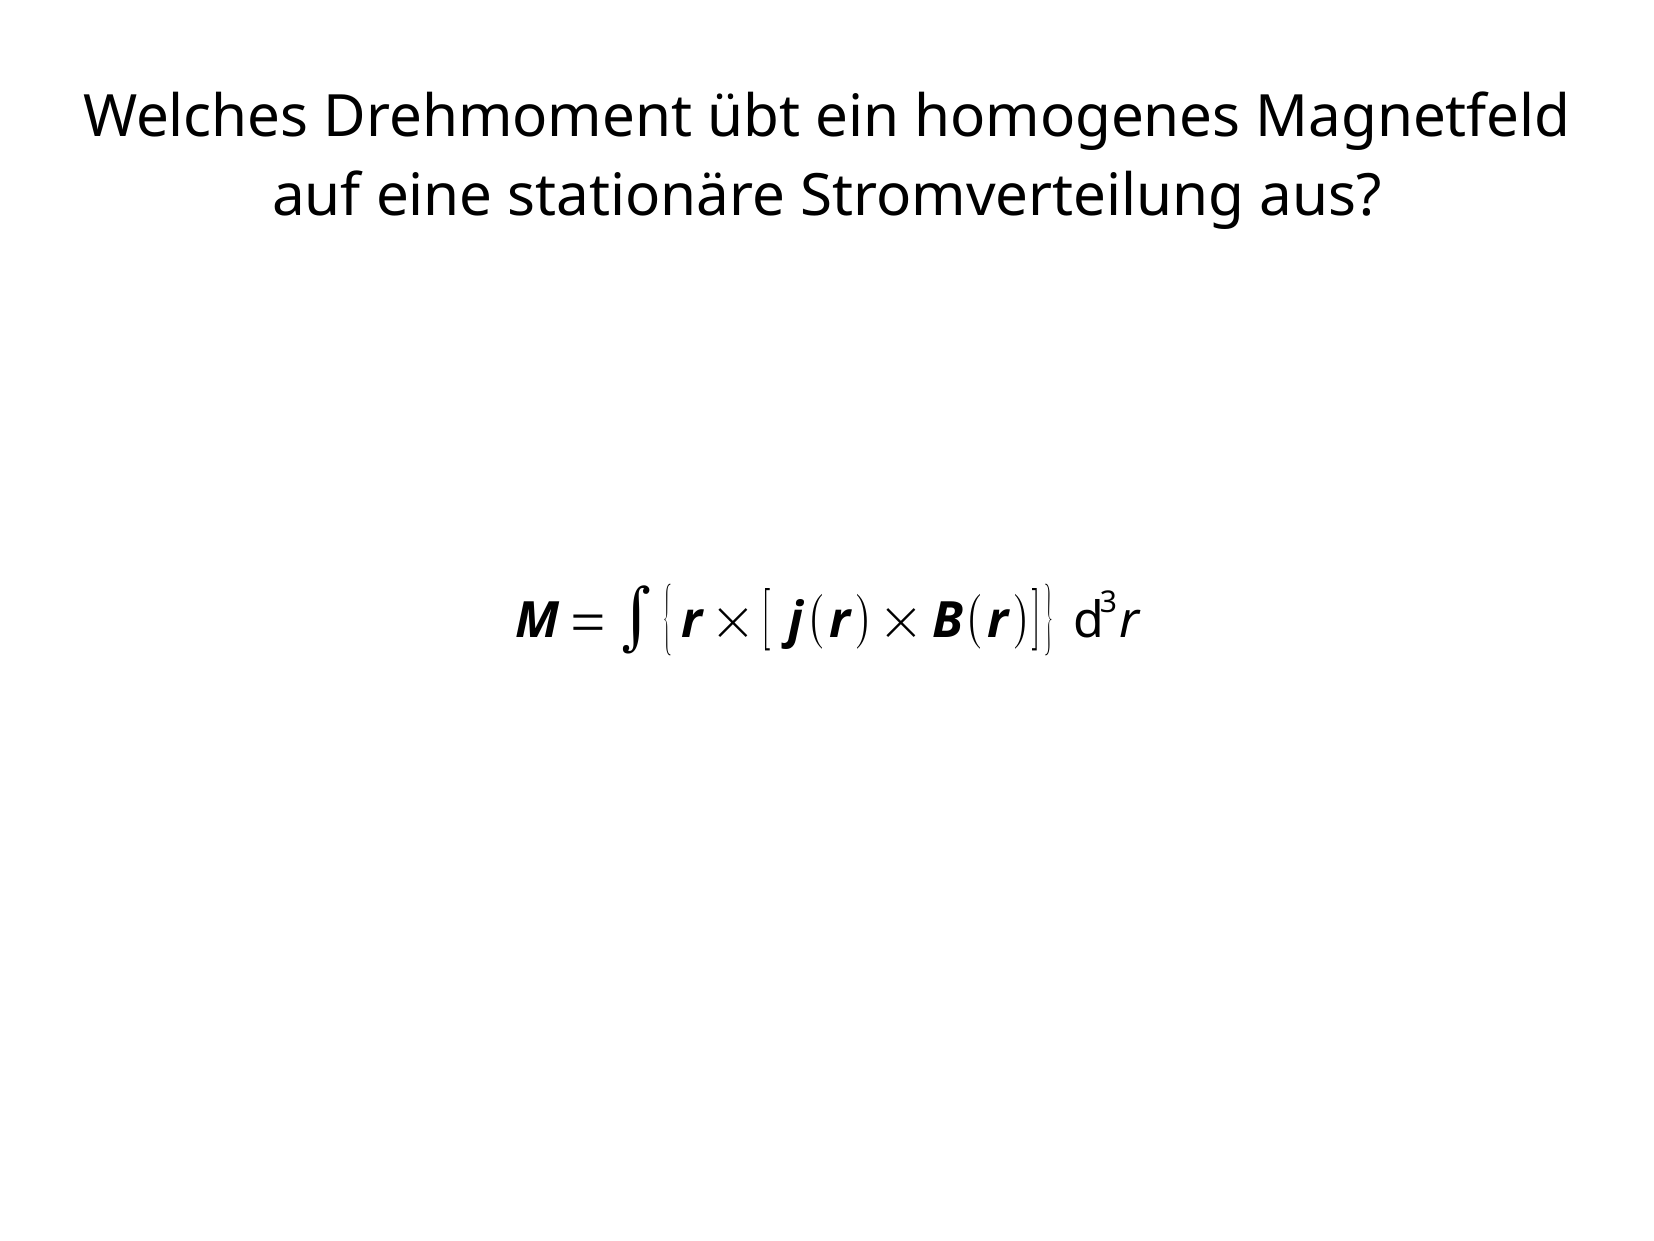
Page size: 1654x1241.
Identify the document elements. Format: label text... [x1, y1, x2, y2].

title Welches Drehmoment übt ein homogenes Magnetfeld auf eine stationäre Stromverteilung aus? [82, 49, 1571, 257]
chart [507, 582, 1146, 658]
